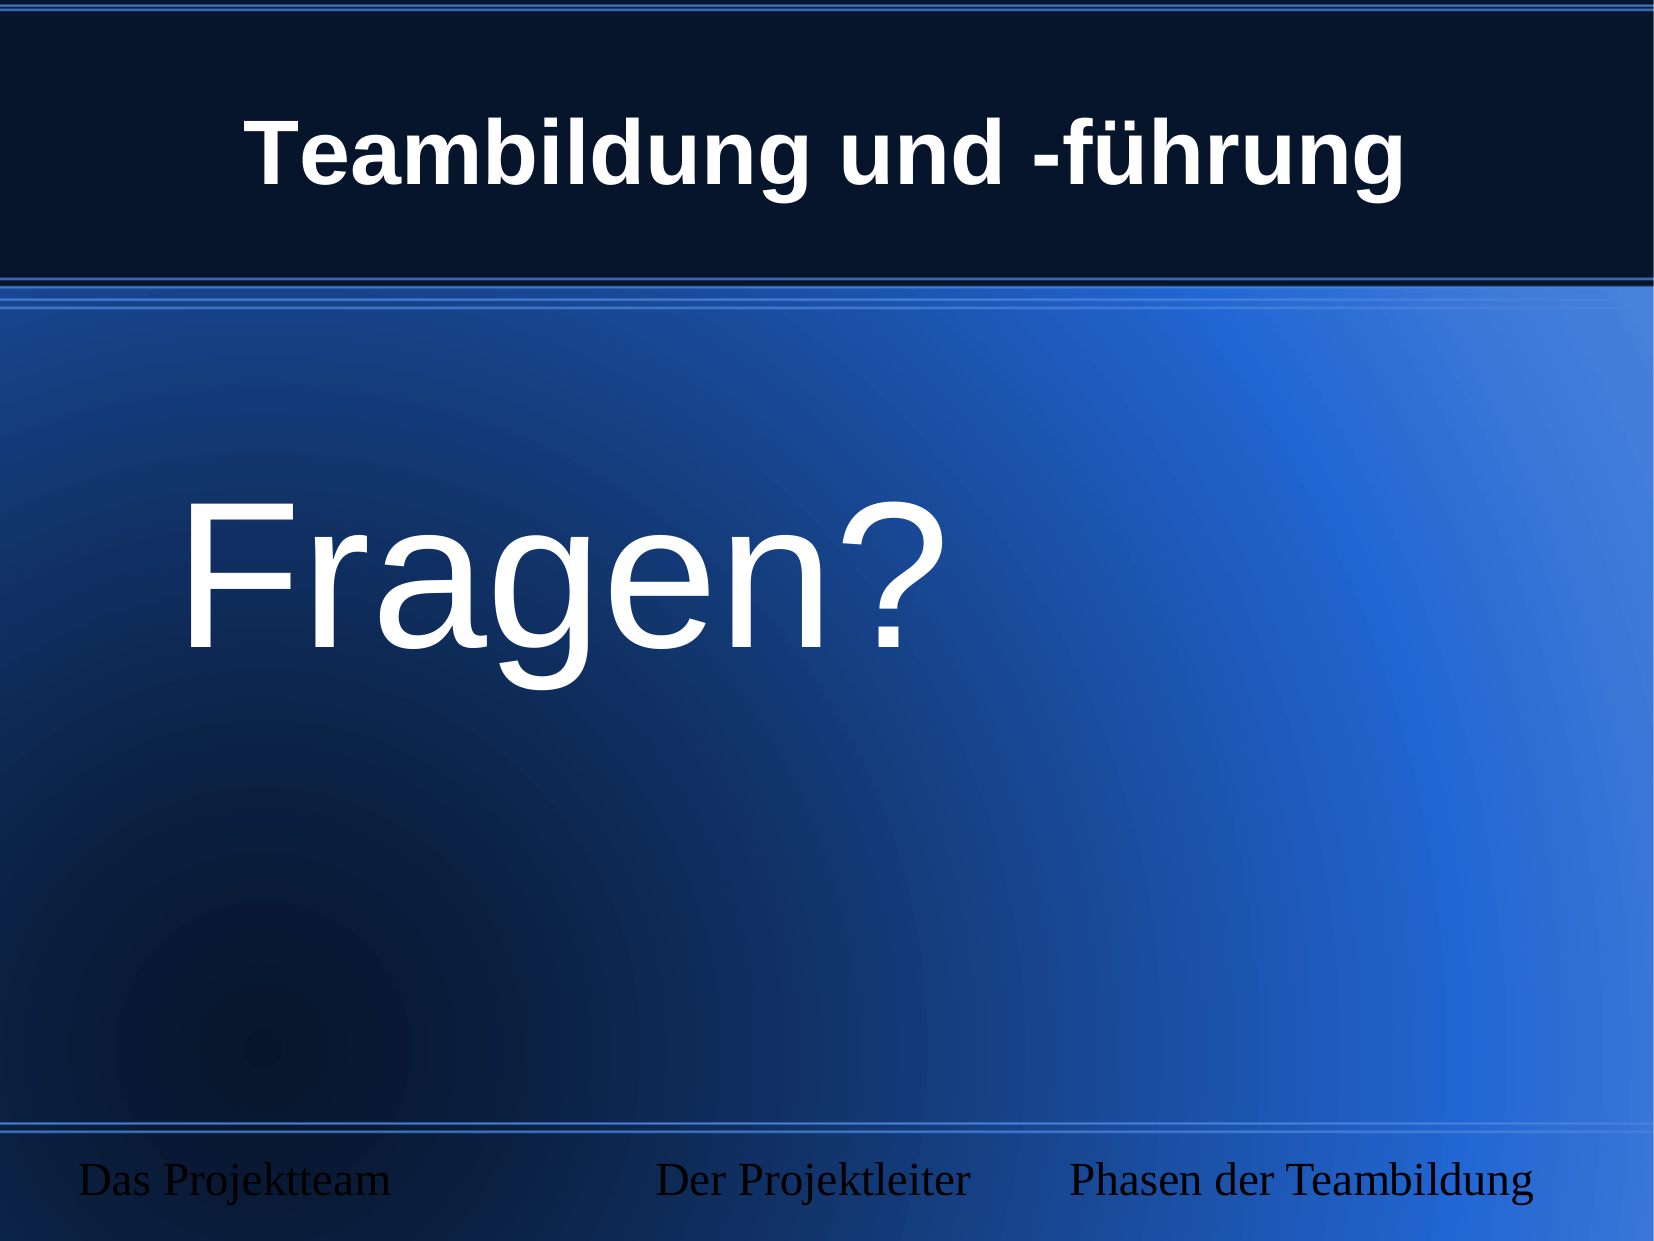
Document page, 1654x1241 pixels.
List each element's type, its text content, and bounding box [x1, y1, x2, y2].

chart [77, 1151, 1565, 1224]
picture [0, 0, 1654, 1241]
title Teambildung und -führung [82, 49, 1571, 257]
list Fragen? [82, 355, 1571, 1034]
